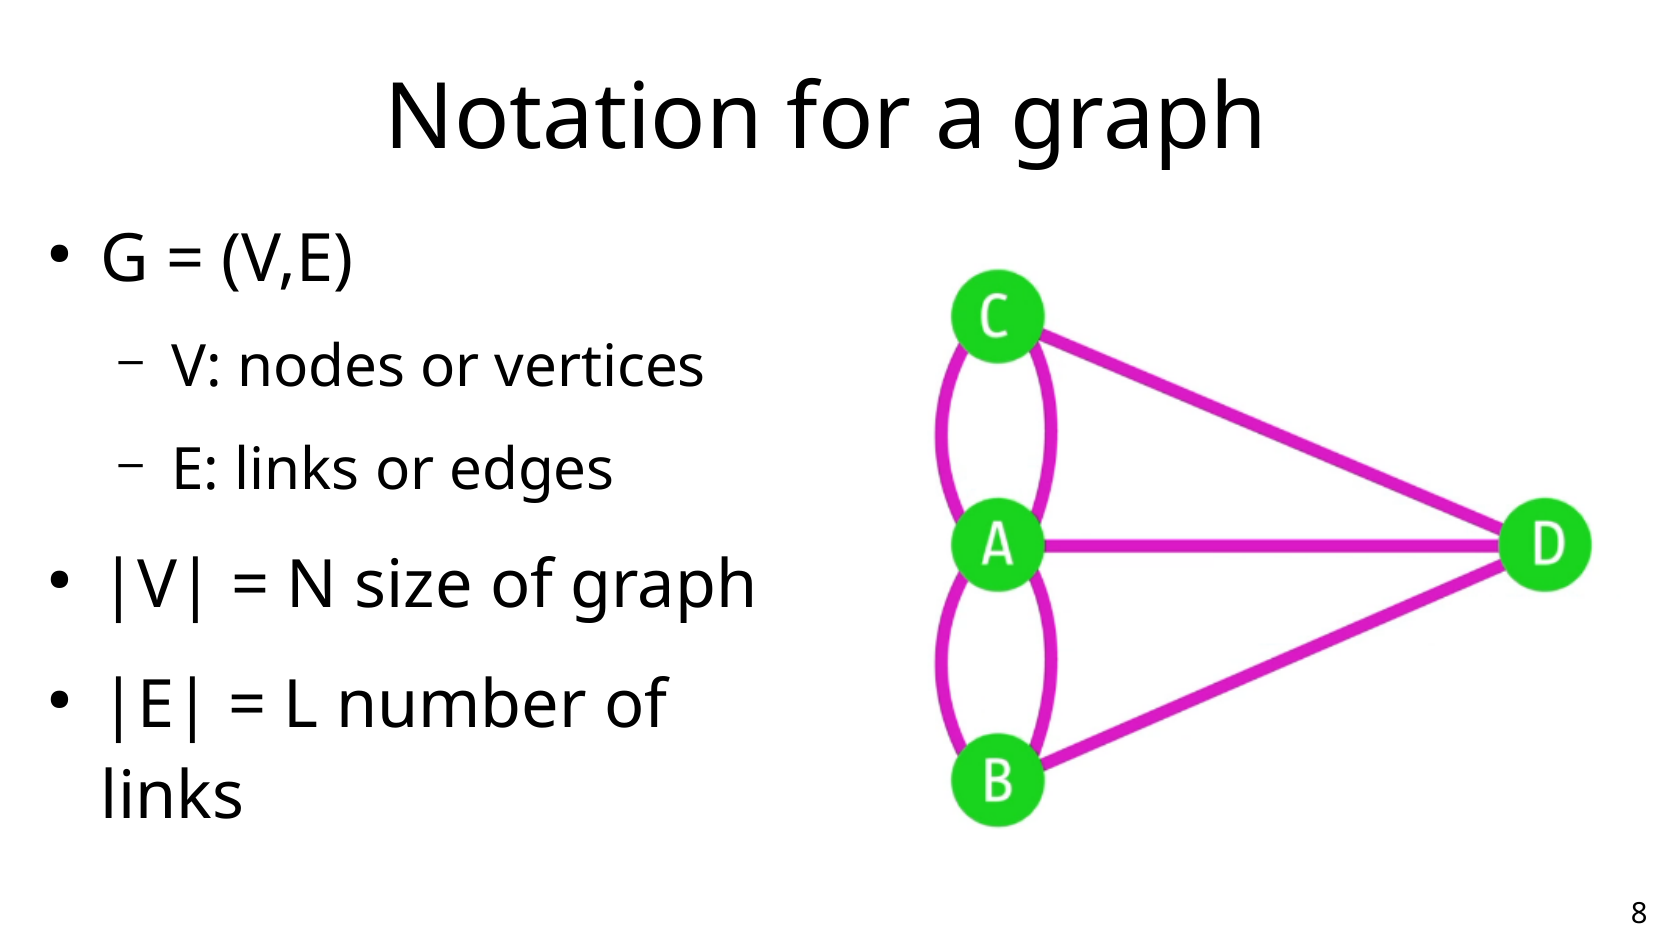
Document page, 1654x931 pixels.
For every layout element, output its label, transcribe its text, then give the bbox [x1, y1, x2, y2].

title Notation for a graph [82, 1, 1571, 226]
picture [870, 242, 1631, 856]
list G = (V,E) V: nodes or vertices E: links or edges |V| = N size of graph |E| = L number of links [30, 210, 796, 901]
